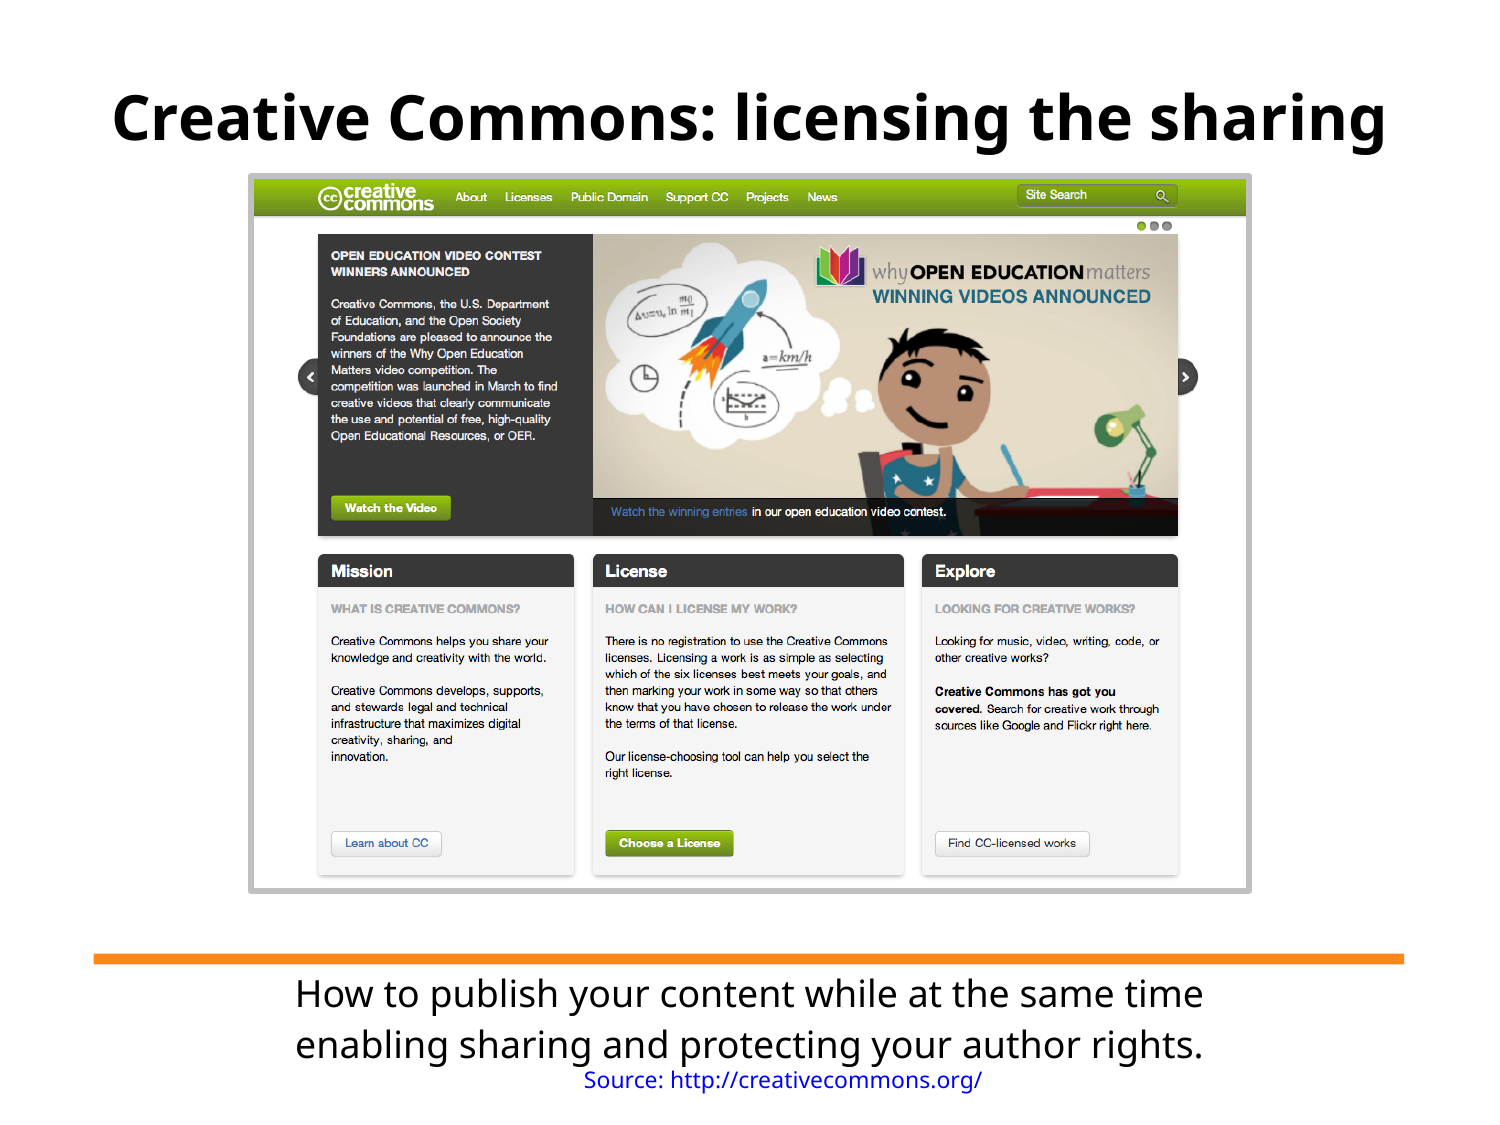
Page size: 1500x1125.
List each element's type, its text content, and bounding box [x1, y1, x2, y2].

picture [0, 0, 1500, 1125]
text_box How to publish your content while at the same time enabling sharing and protecting your author rights. [85, 960, 1415, 1064]
title Creative Commons: licensing the sharing [75, 44, 1426, 188]
text_box Source: http://creativecommons.org/ [569, 1056, 931, 1098]
